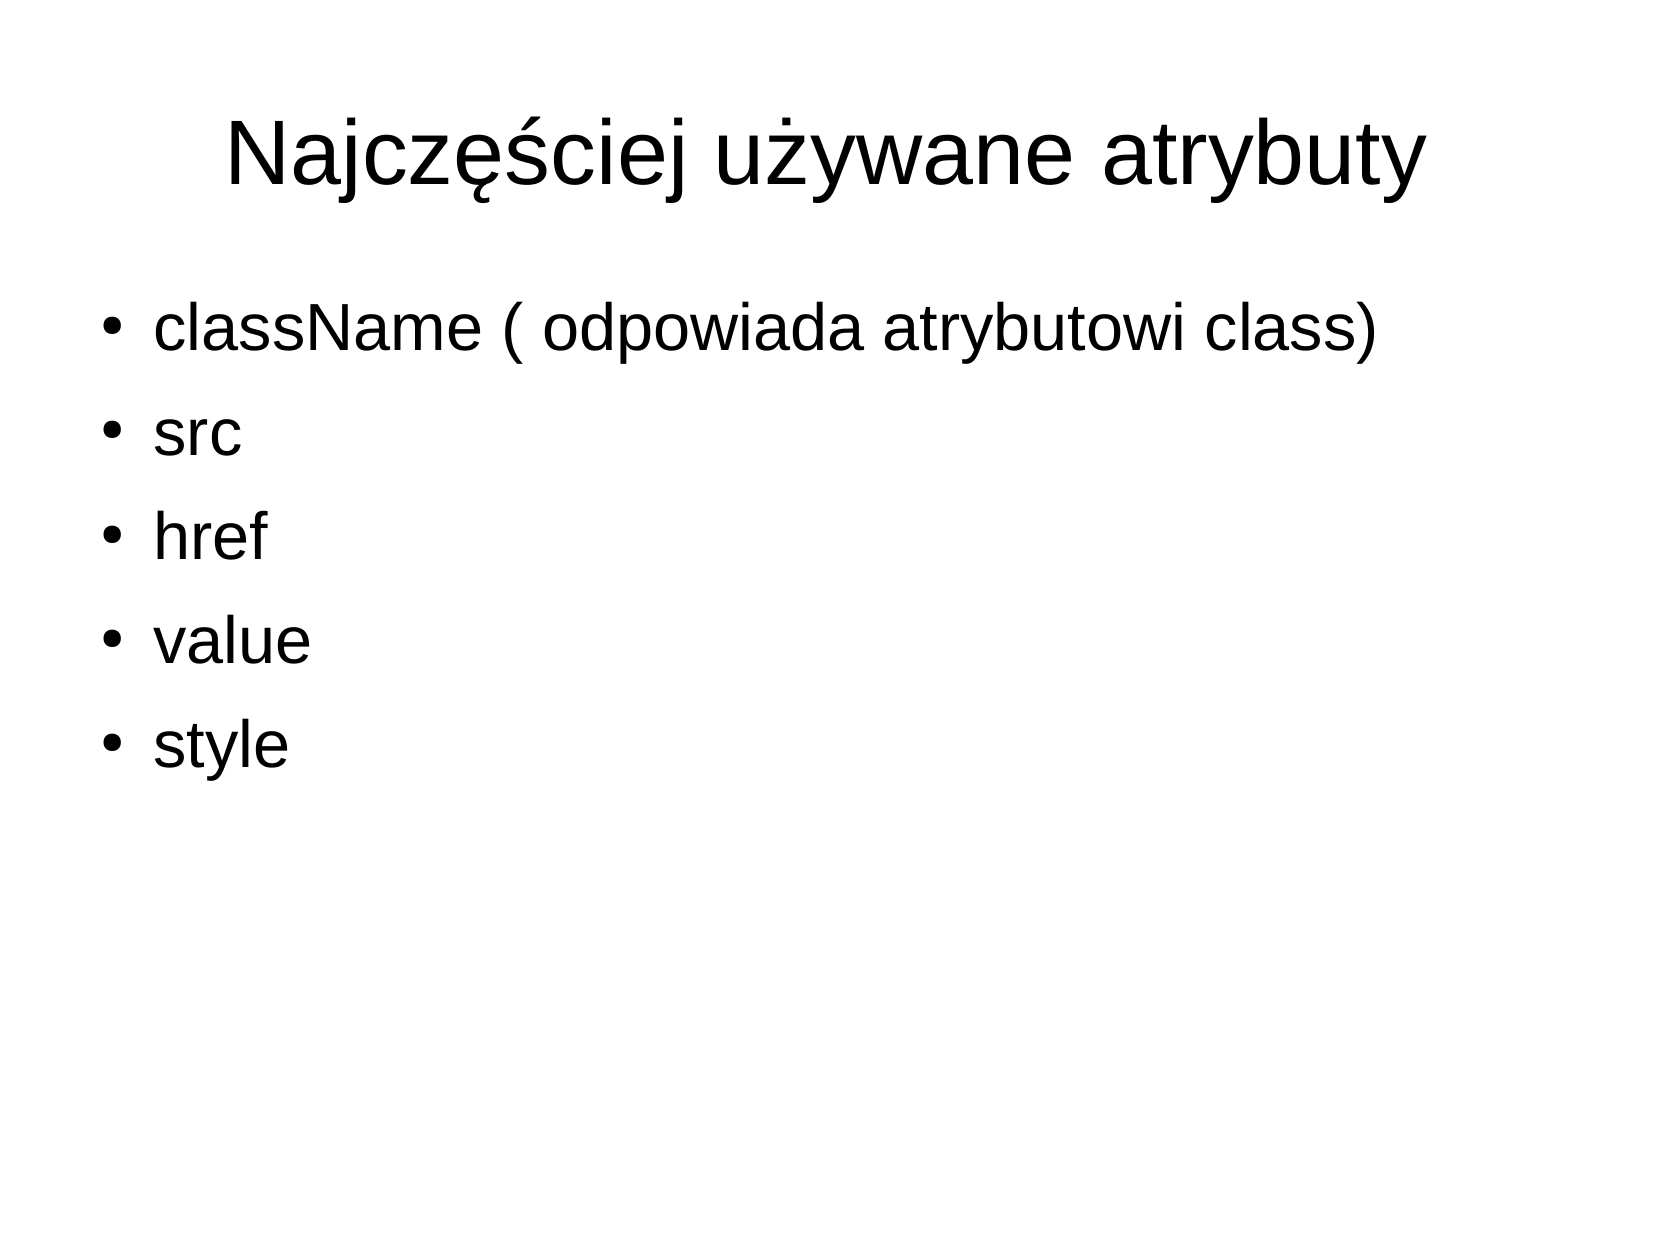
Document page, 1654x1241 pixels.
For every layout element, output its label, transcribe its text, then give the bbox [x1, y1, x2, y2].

title Najczęściej używane atrybuty [82, 49, 1571, 257]
list className ( odpowiada atrybutowi class) src href value style [82, 290, 1571, 1010]
